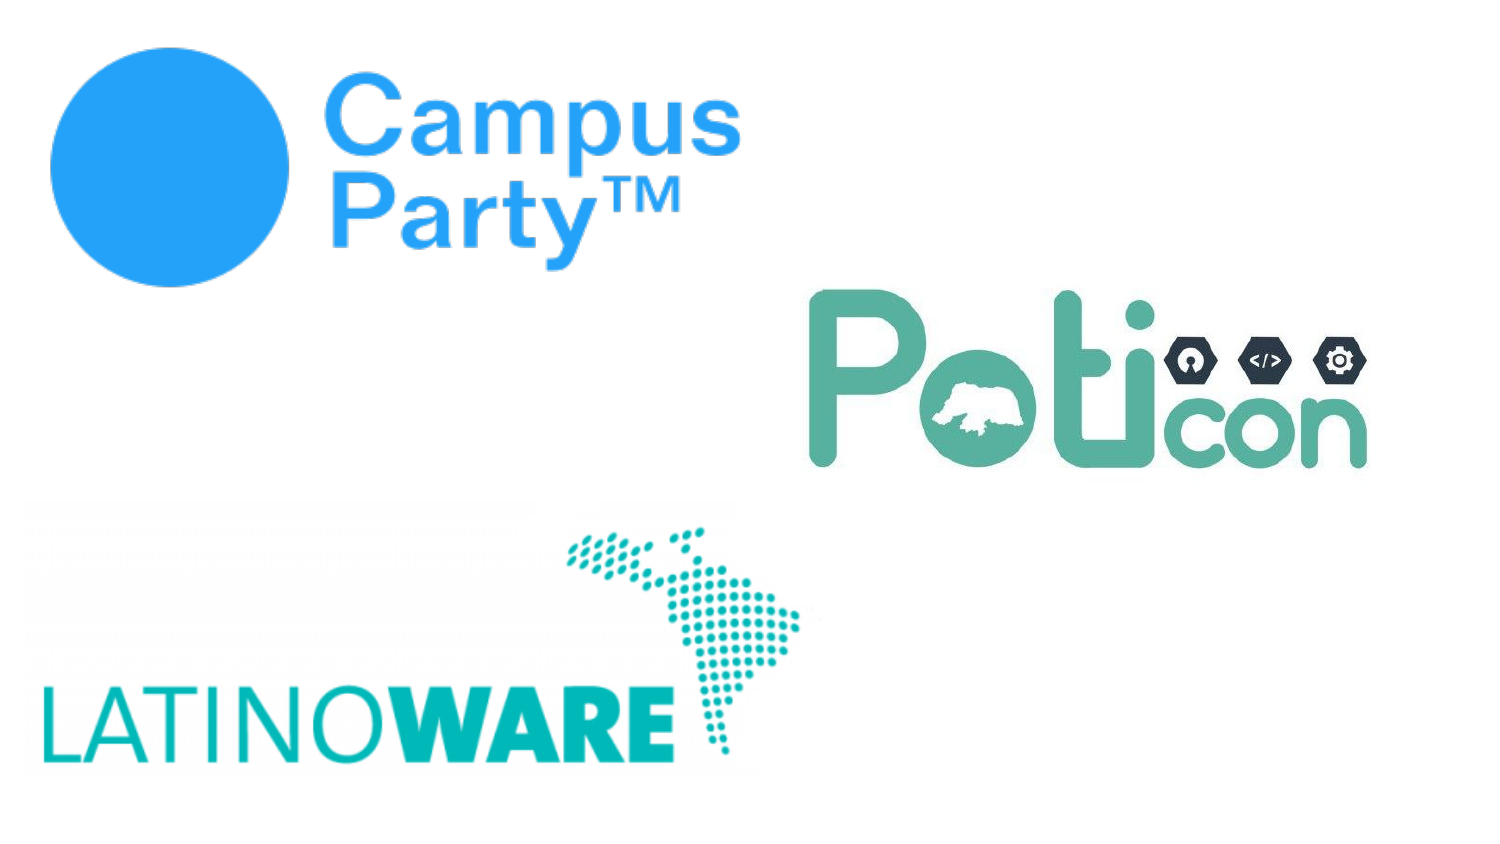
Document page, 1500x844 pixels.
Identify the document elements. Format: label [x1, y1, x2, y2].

picture [17, 21, 1482, 780]
